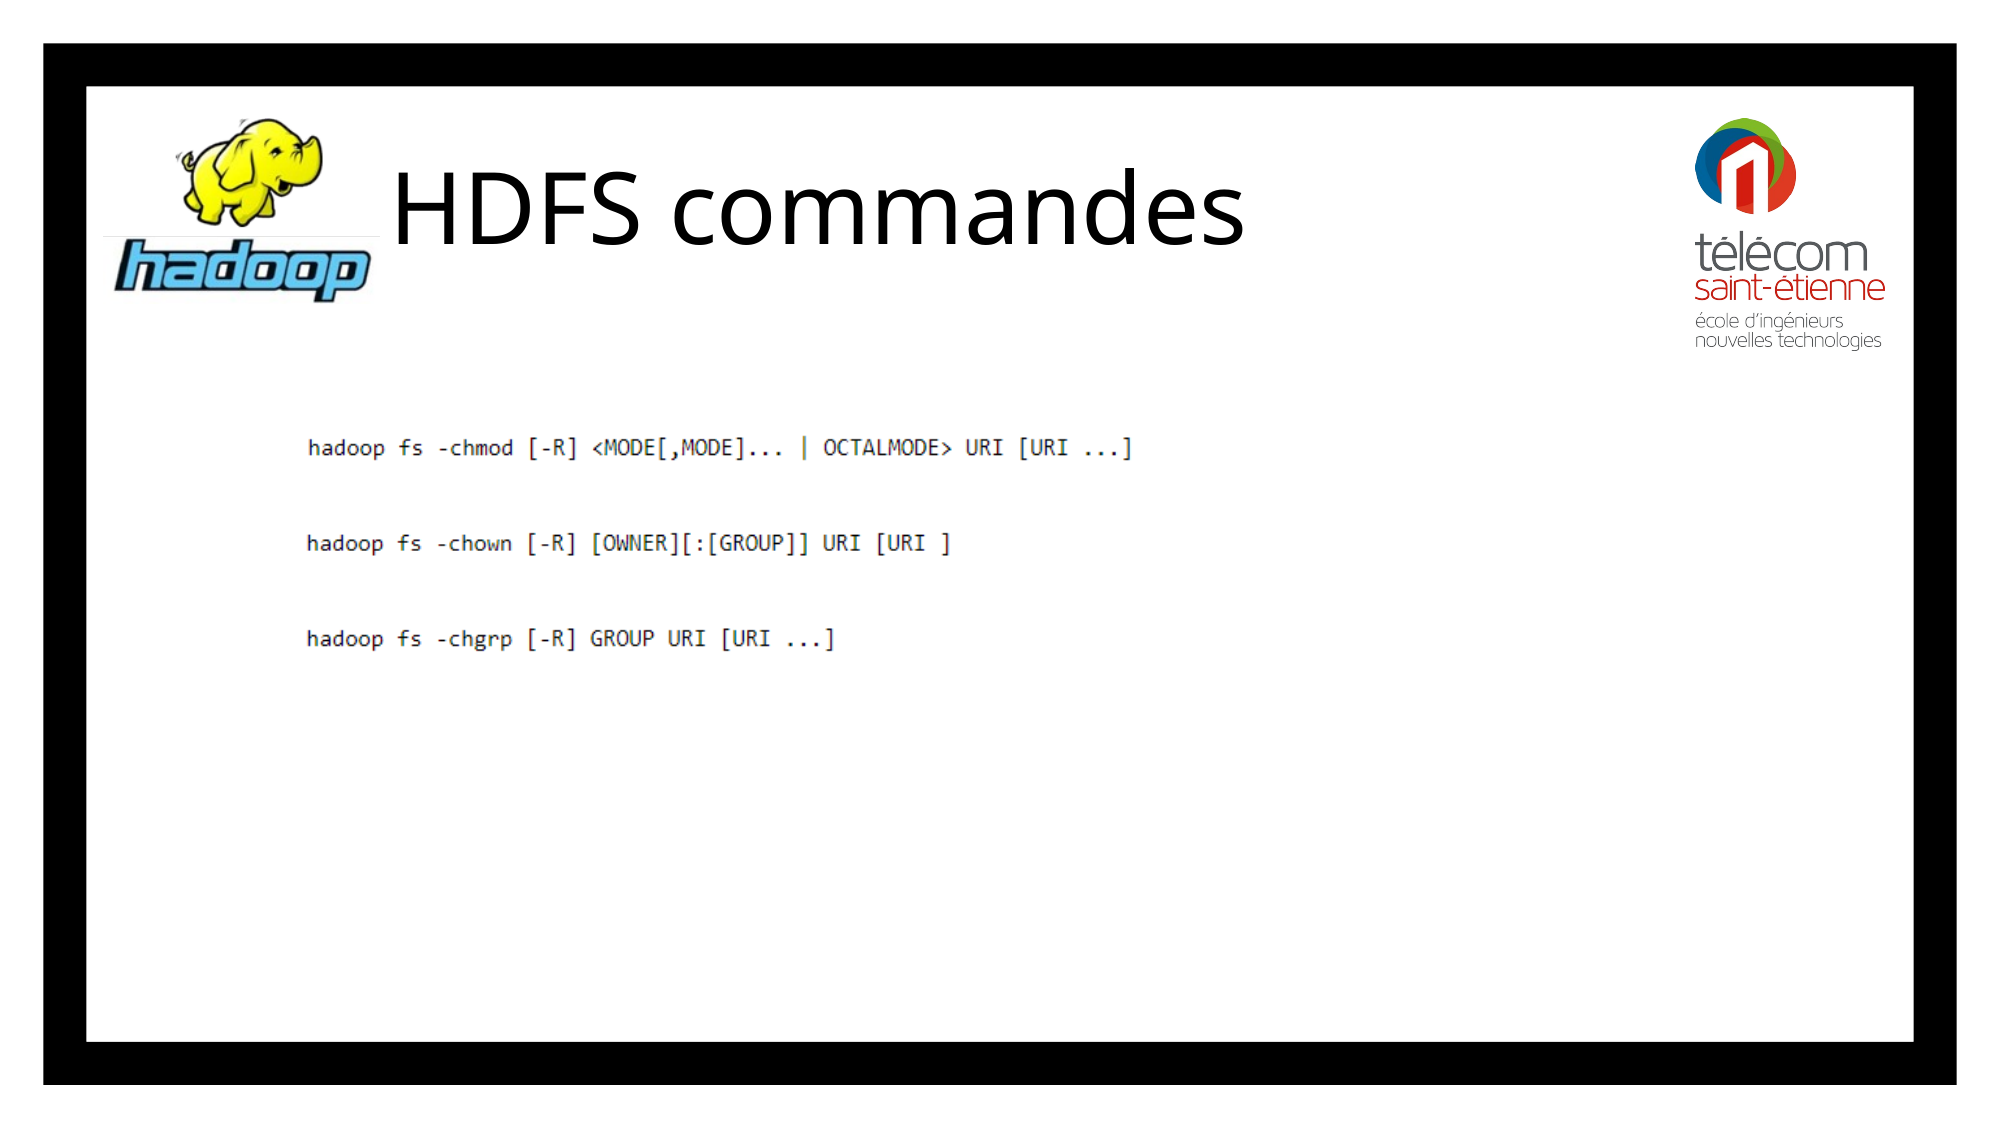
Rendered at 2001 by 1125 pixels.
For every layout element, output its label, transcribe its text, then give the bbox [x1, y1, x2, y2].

picture [103, 118, 380, 305]
picture [301, 425, 1177, 478]
picture [301, 519, 998, 567]
picture [1715, 134, 1730, 138]
picture [301, 608, 876, 664]
picture [1695, 118, 1885, 351]
title HDFS commandes [380, 138, 1849, 304]
